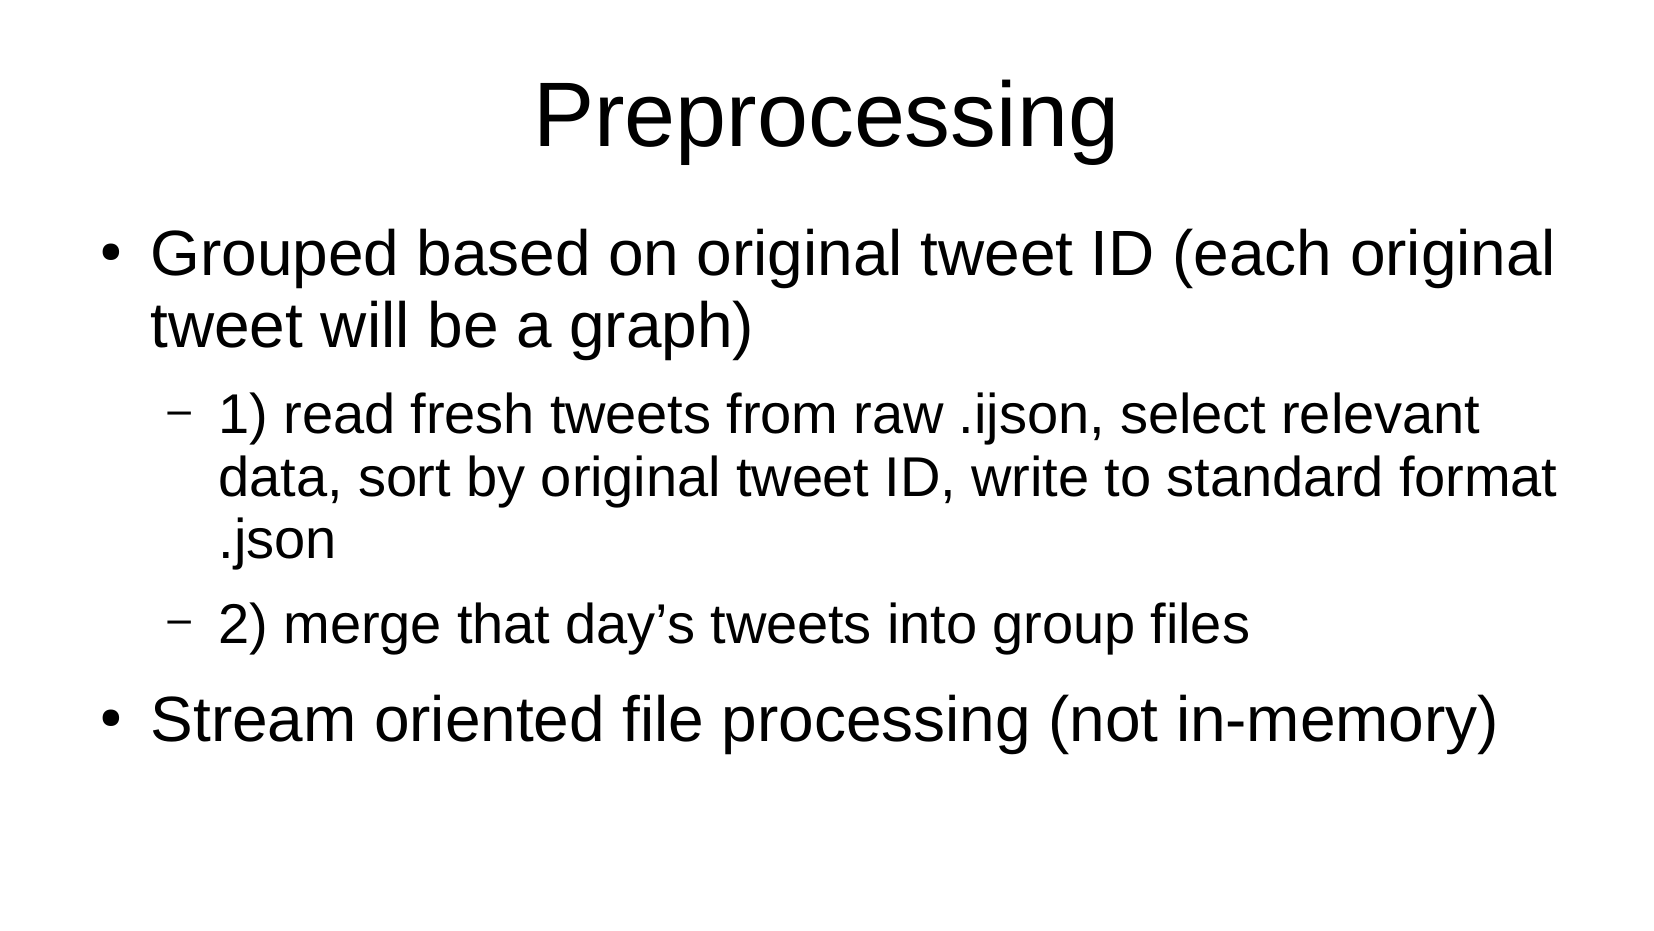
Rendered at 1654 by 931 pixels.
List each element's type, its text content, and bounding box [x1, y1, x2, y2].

list Grouped based on original tweet ID (each original tweet will be a graph) 1) read fresh tweets from raw .ijson, select relevant data, sort by original tweet ID, write to standard format .json 2) merge that day’s tweets into group files Stream oriented file processing (not in-memory) [82, 217, 1571, 758]
title Preprocessing [82, 37, 1571, 193]
